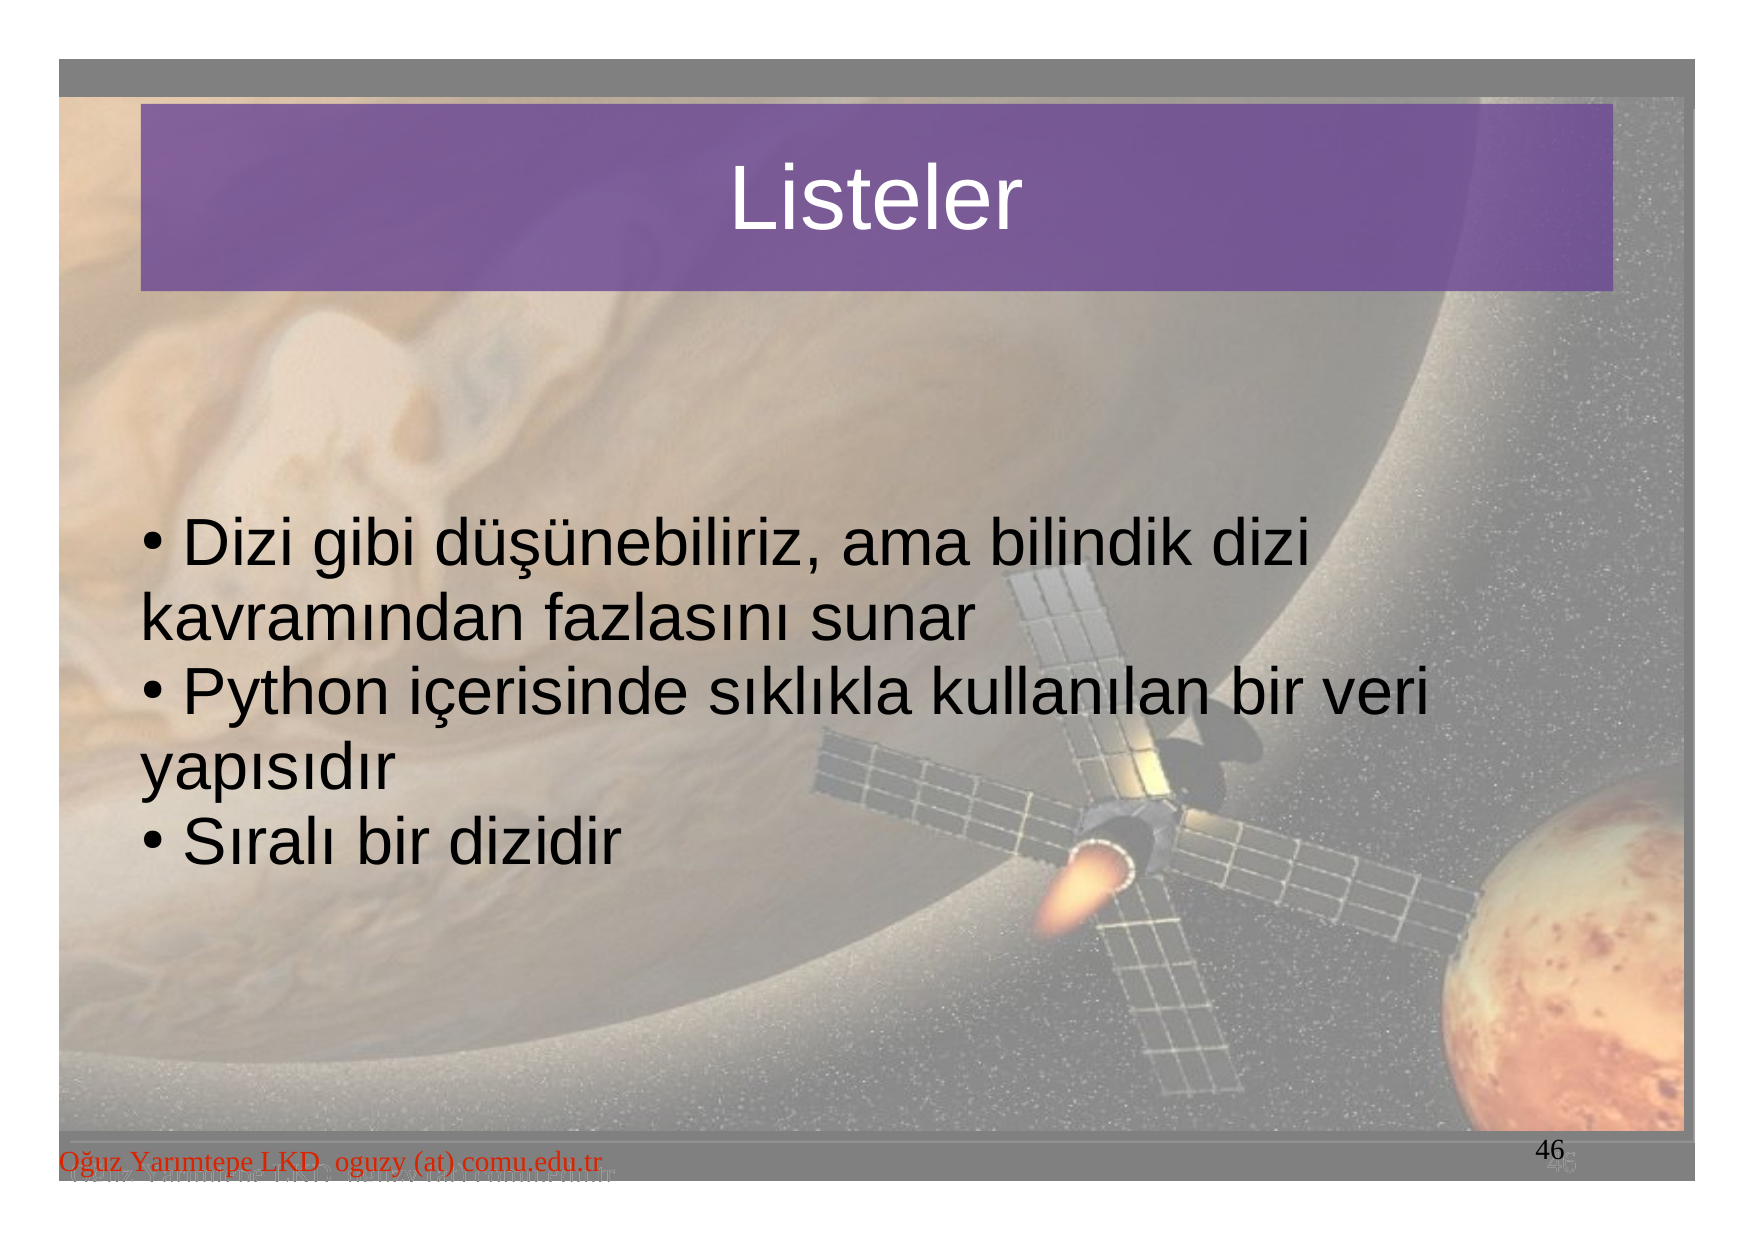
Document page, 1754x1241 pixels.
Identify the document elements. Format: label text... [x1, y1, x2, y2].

title Listeler [140, 103, 1614, 292]
picture [59, 97, 1684, 1131]
subtitle Dizi gibi düşünebiliriz, ama bilindik dizi kavramından fazlasını sunar Python içerisinde sıklıkla kullanılan bir veri yapısıdır Sıralı bir dizidir [140, 321, 1614, 1063]
